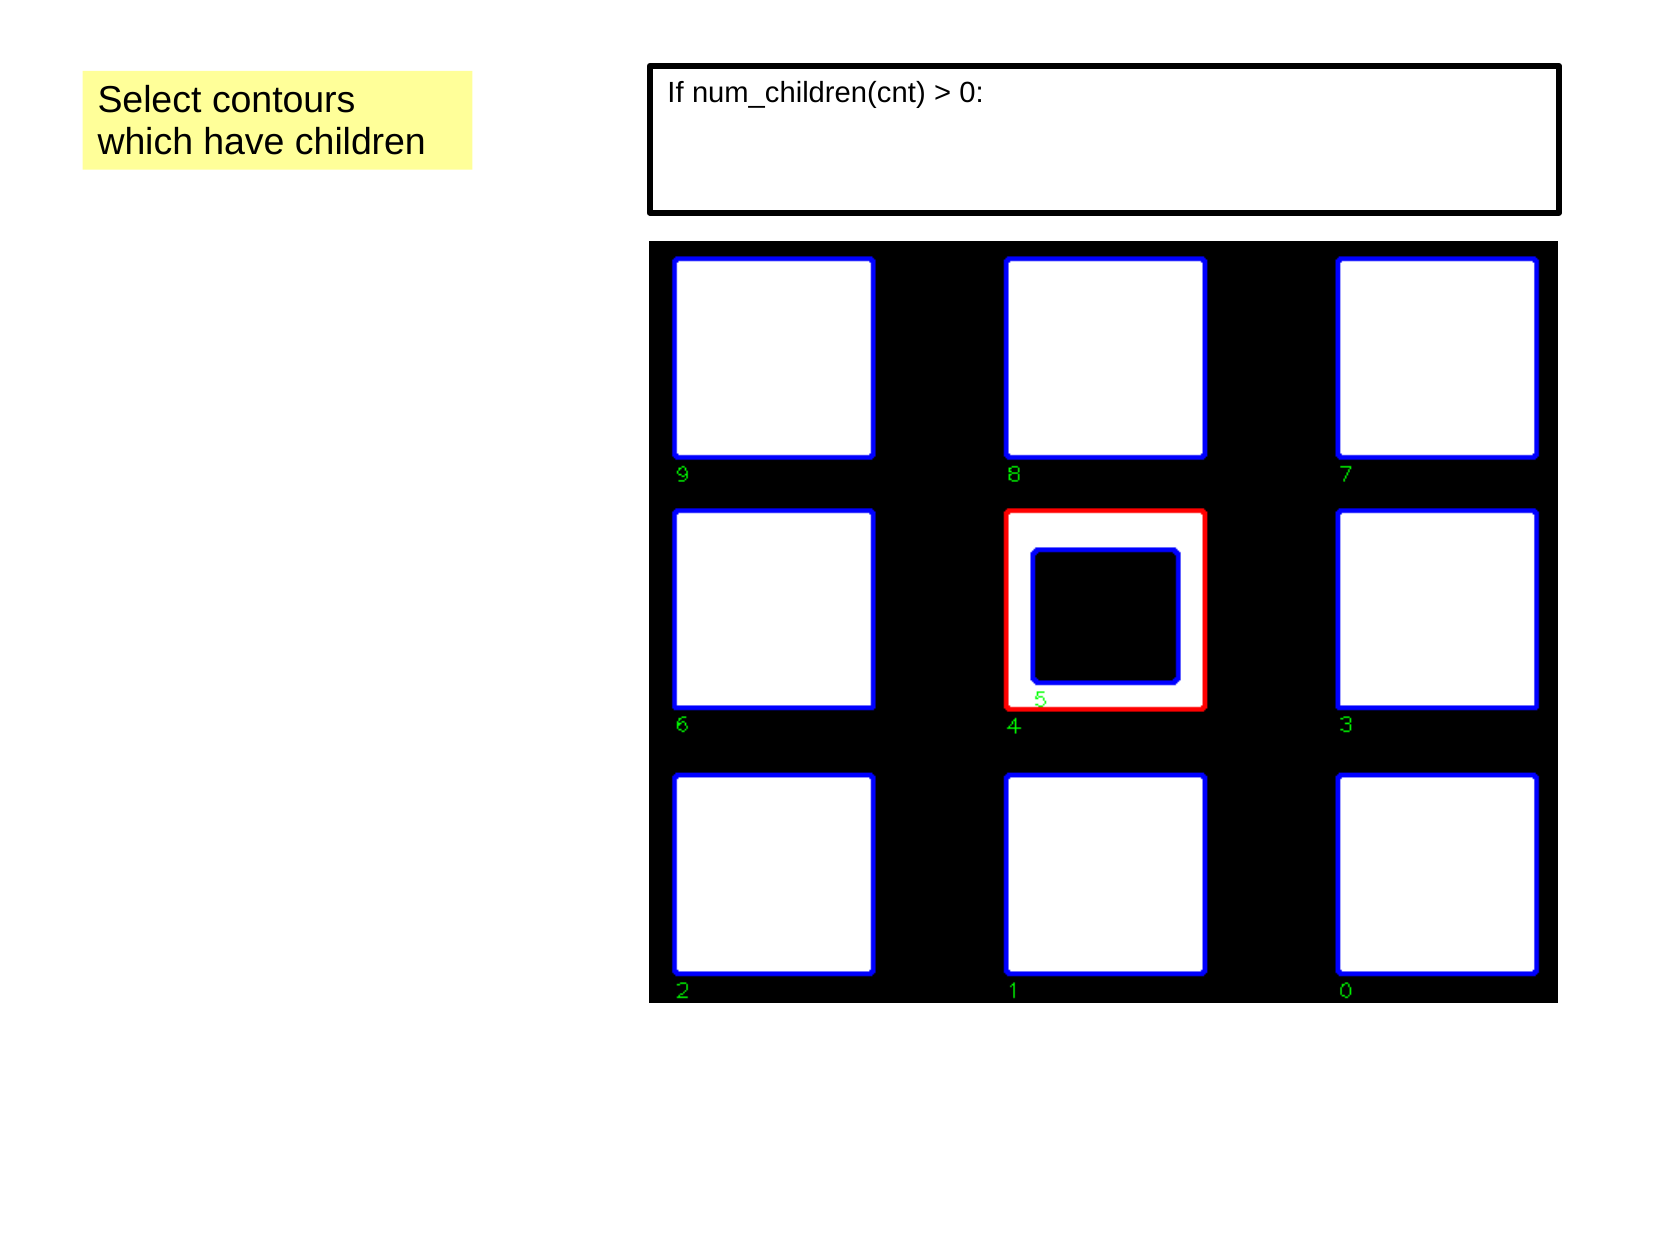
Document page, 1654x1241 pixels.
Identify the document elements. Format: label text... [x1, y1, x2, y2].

text_box Select contours which have children [82, 70, 473, 170]
picture [649, 241, 1558, 1003]
text_box If num_children(cnt) > 0: [649, 65, 1560, 213]
